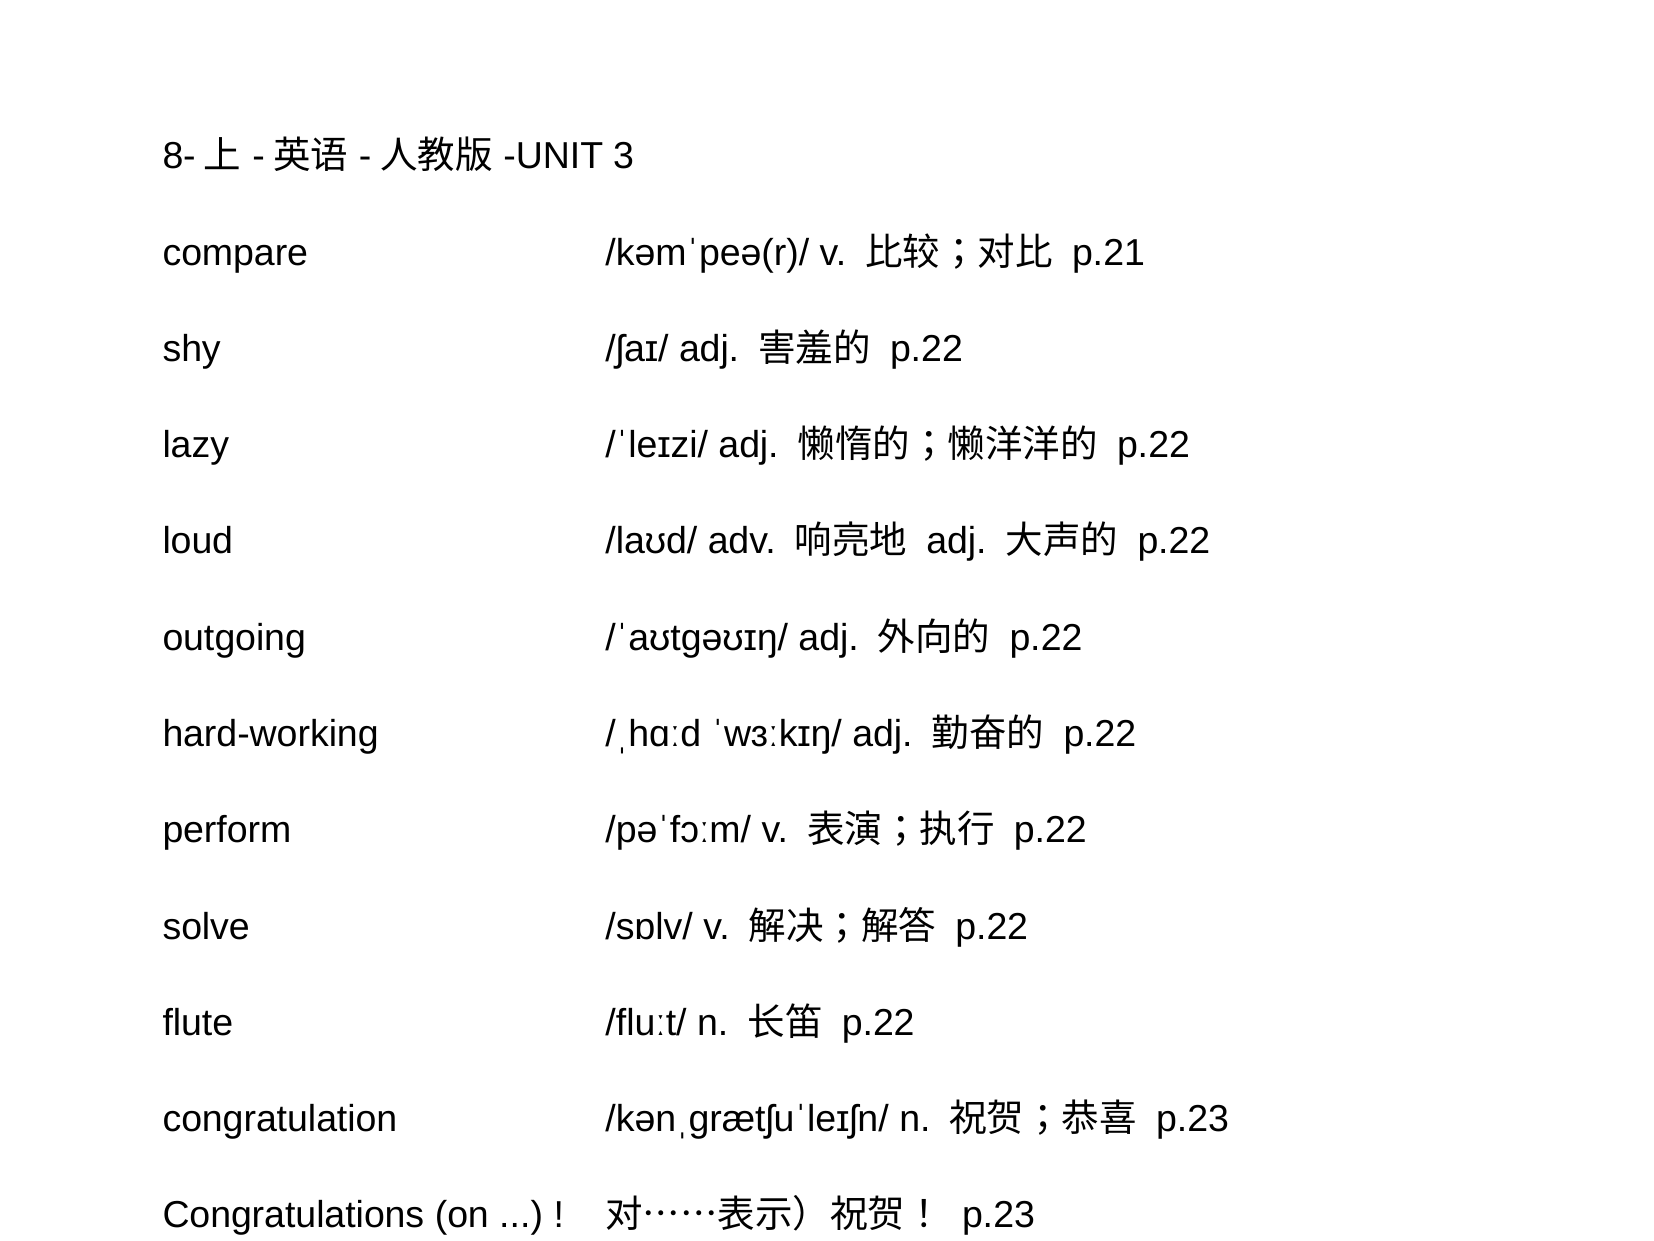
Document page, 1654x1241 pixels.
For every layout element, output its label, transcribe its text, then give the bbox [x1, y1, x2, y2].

text_box 8-上-英语-人教版-UNIT 3 compare /kəmˈpeə(r)/ v. 比较；对比 p.21 shy /ʃaɪ/ adj. 害羞的 p.22 lazy /ˈleɪzi/ adj. 懒惰的；懒洋洋的 p.22 loud /laʊd/ adv. 响亮地 adj. 大声的 p.22 outgoing /ˈaʊtɡəʊɪŋ/ adj. 外向的 p.22 hard-working /ˌhɑːd ˈwɜːkɪŋ/ adj. 勤奋的 p.22 perform /pəˈfɔːm/ v. 表演；执行 p.22 solve /sɒlv/ v. 解决；解答 p.22 flute /fluːt/ n. 长笛 p.22 congratulation /kənˌɡrætʃuˈleɪʃn/ n. 祝贺；恭喜 p.23 Congratulations (on ...) ! 对……表示）祝贺！ p.23 [147, 118, 1536, 1152]
